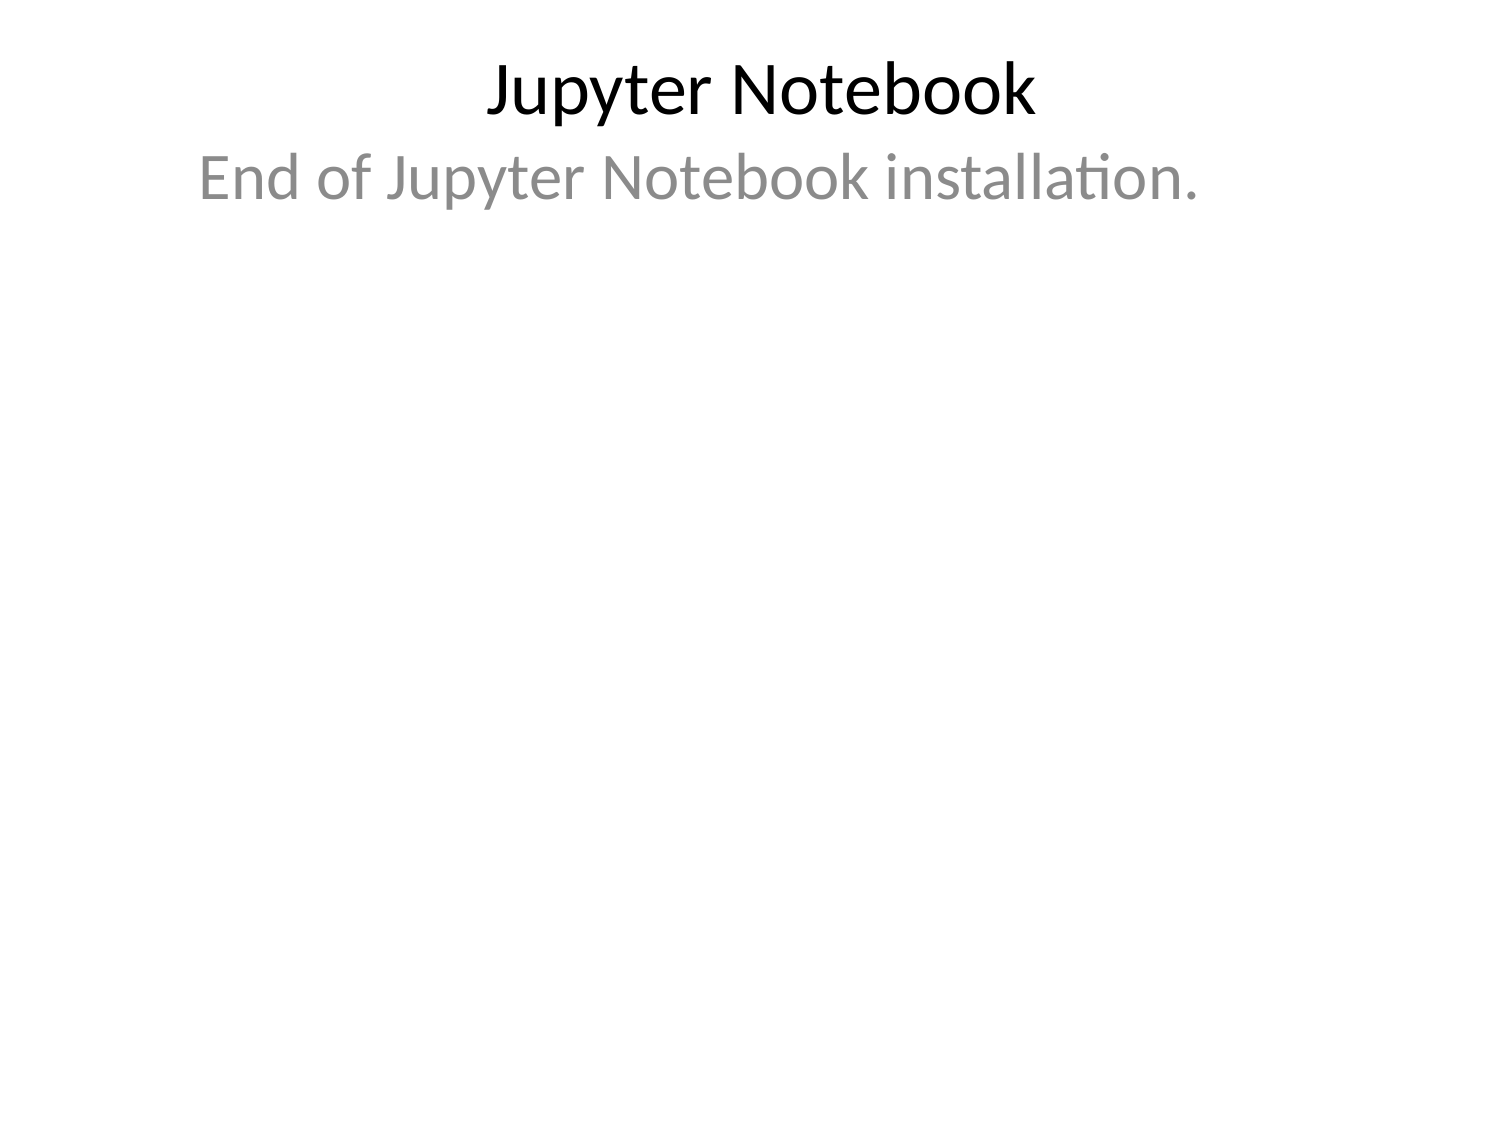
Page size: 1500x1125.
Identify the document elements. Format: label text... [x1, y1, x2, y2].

title Jupyter Notebook [123, 30, 1399, 138]
text_box End of Jupyter Notebook installation. [41, 125, 1358, 223]
